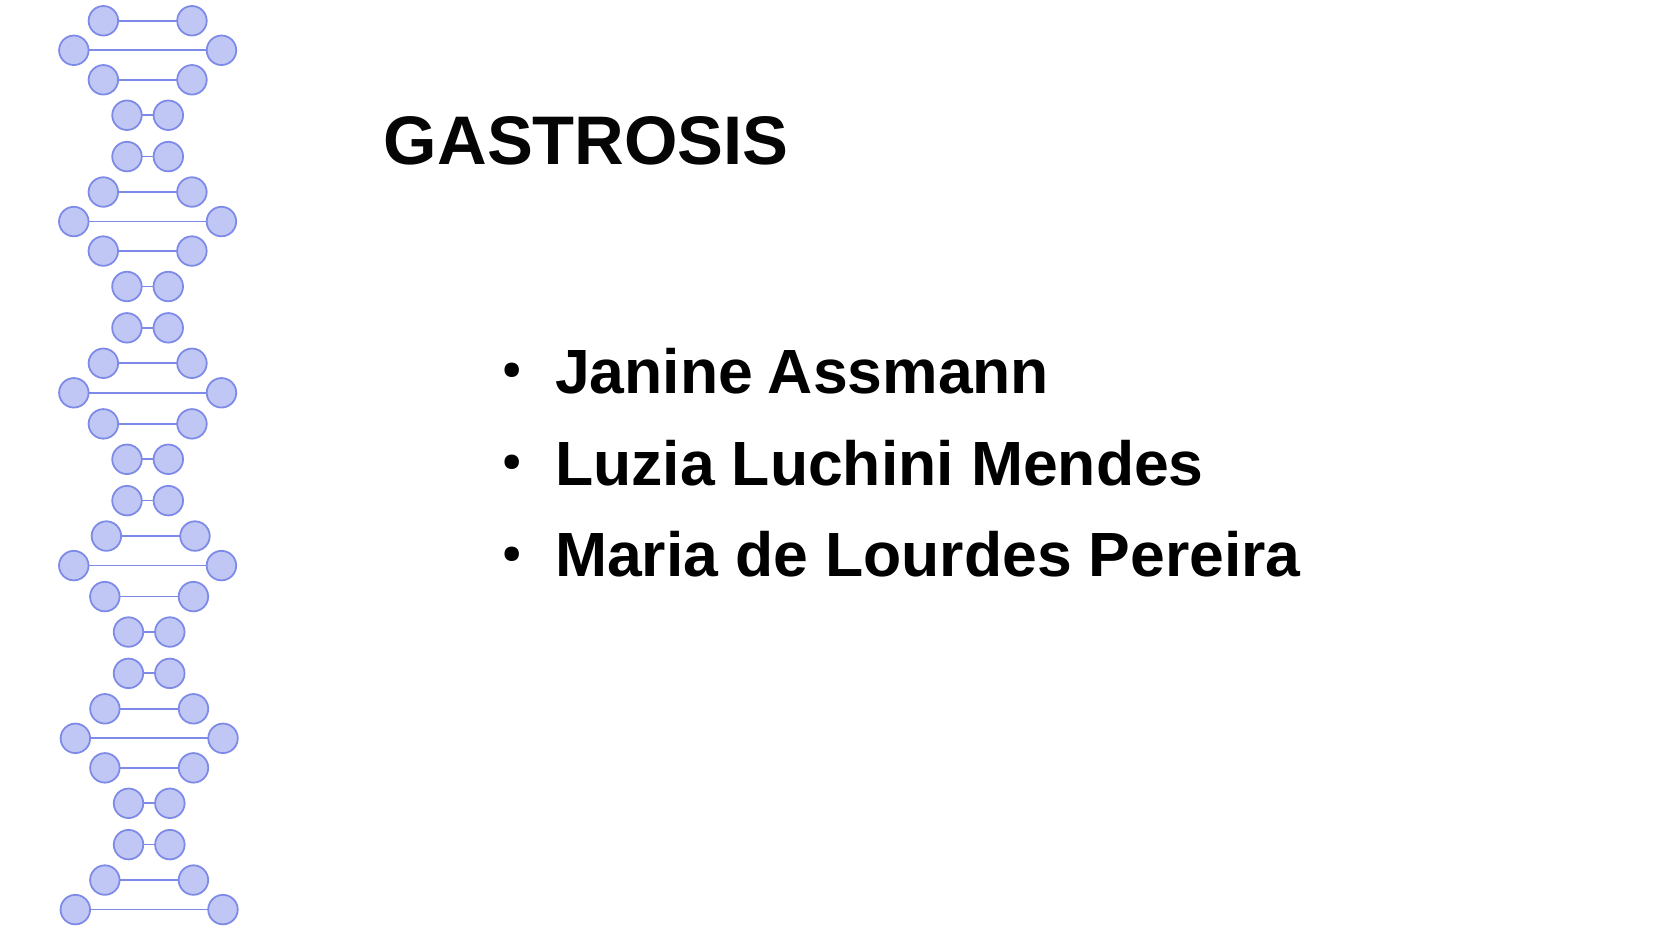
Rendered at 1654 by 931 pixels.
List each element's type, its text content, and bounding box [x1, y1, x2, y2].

title Gastrosis [383, 88, 916, 192]
list Janine Assmann Luzia Luchini Mendes Maria de Lourdes Pereira [484, 336, 1341, 662]
